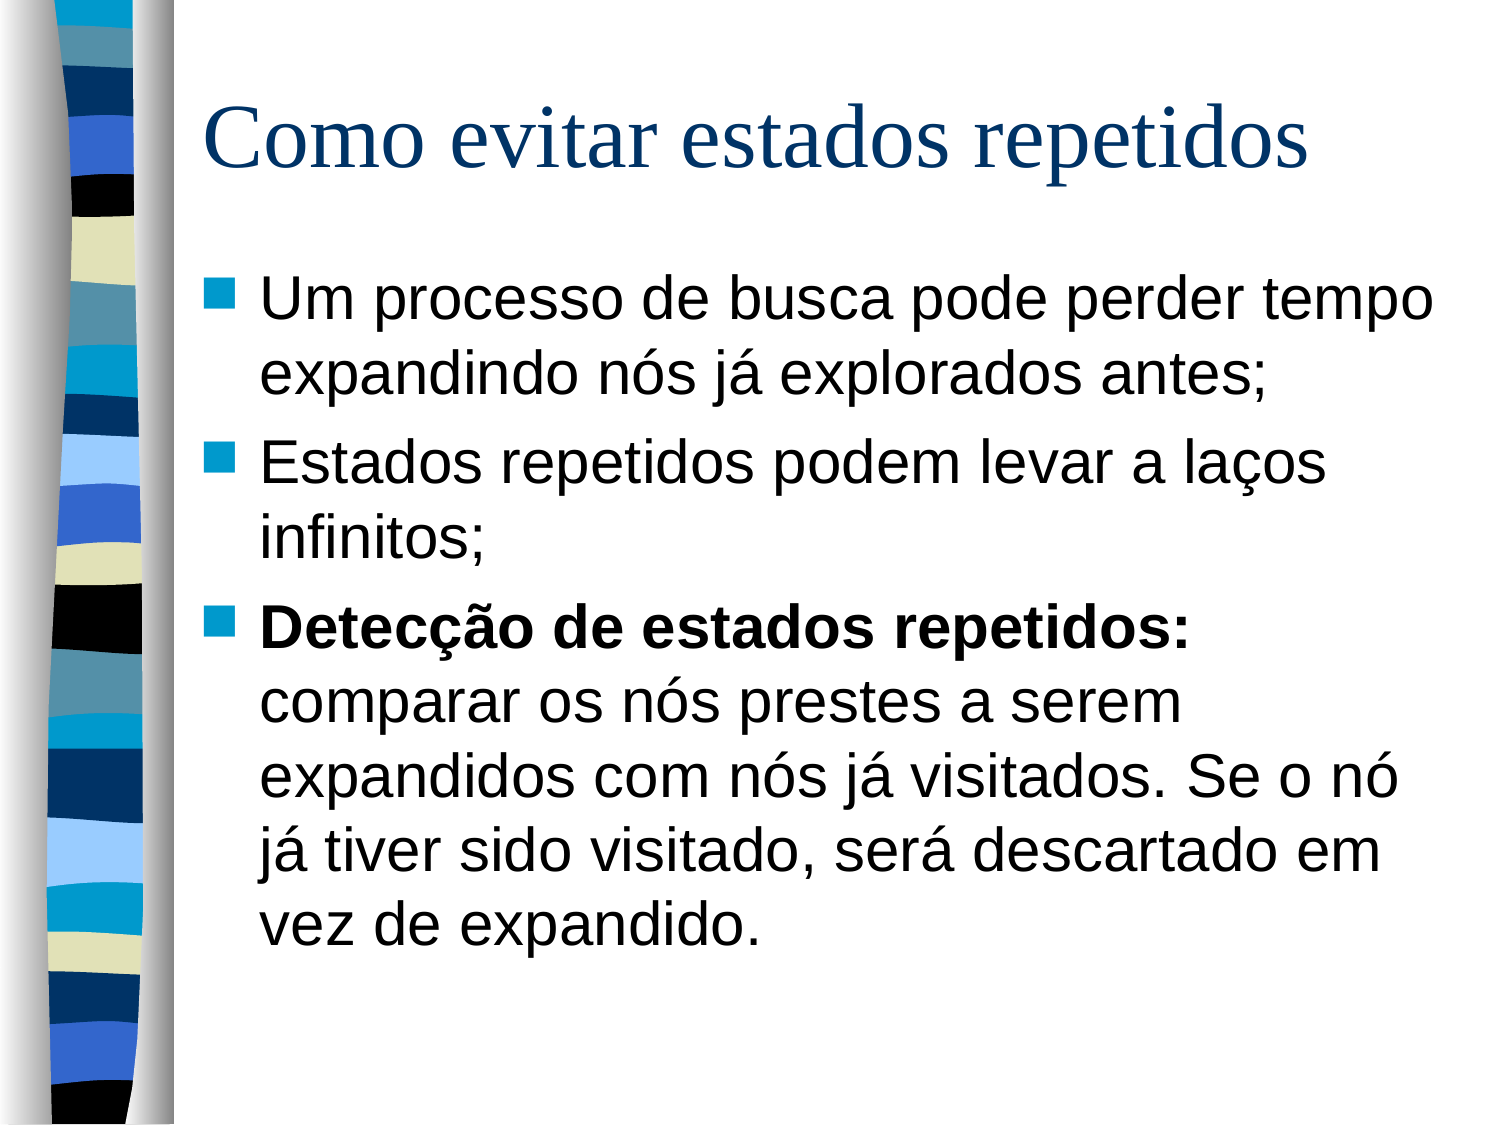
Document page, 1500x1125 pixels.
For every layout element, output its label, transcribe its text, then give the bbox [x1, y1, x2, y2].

title Como evitar estados repetidos [187, 49, 1463, 213]
list Um processo de busca pode perder tempo expandindo nós já explorados antes; Estados repetidos podem levar a laços infinitos; Detecção de estados repetidos: comparar os nós prestes a serem expandidos com nós já visitados. Se o nó já tiver sido visitado, será descartado em vez de expandido. [192, 249, 1468, 1000]
